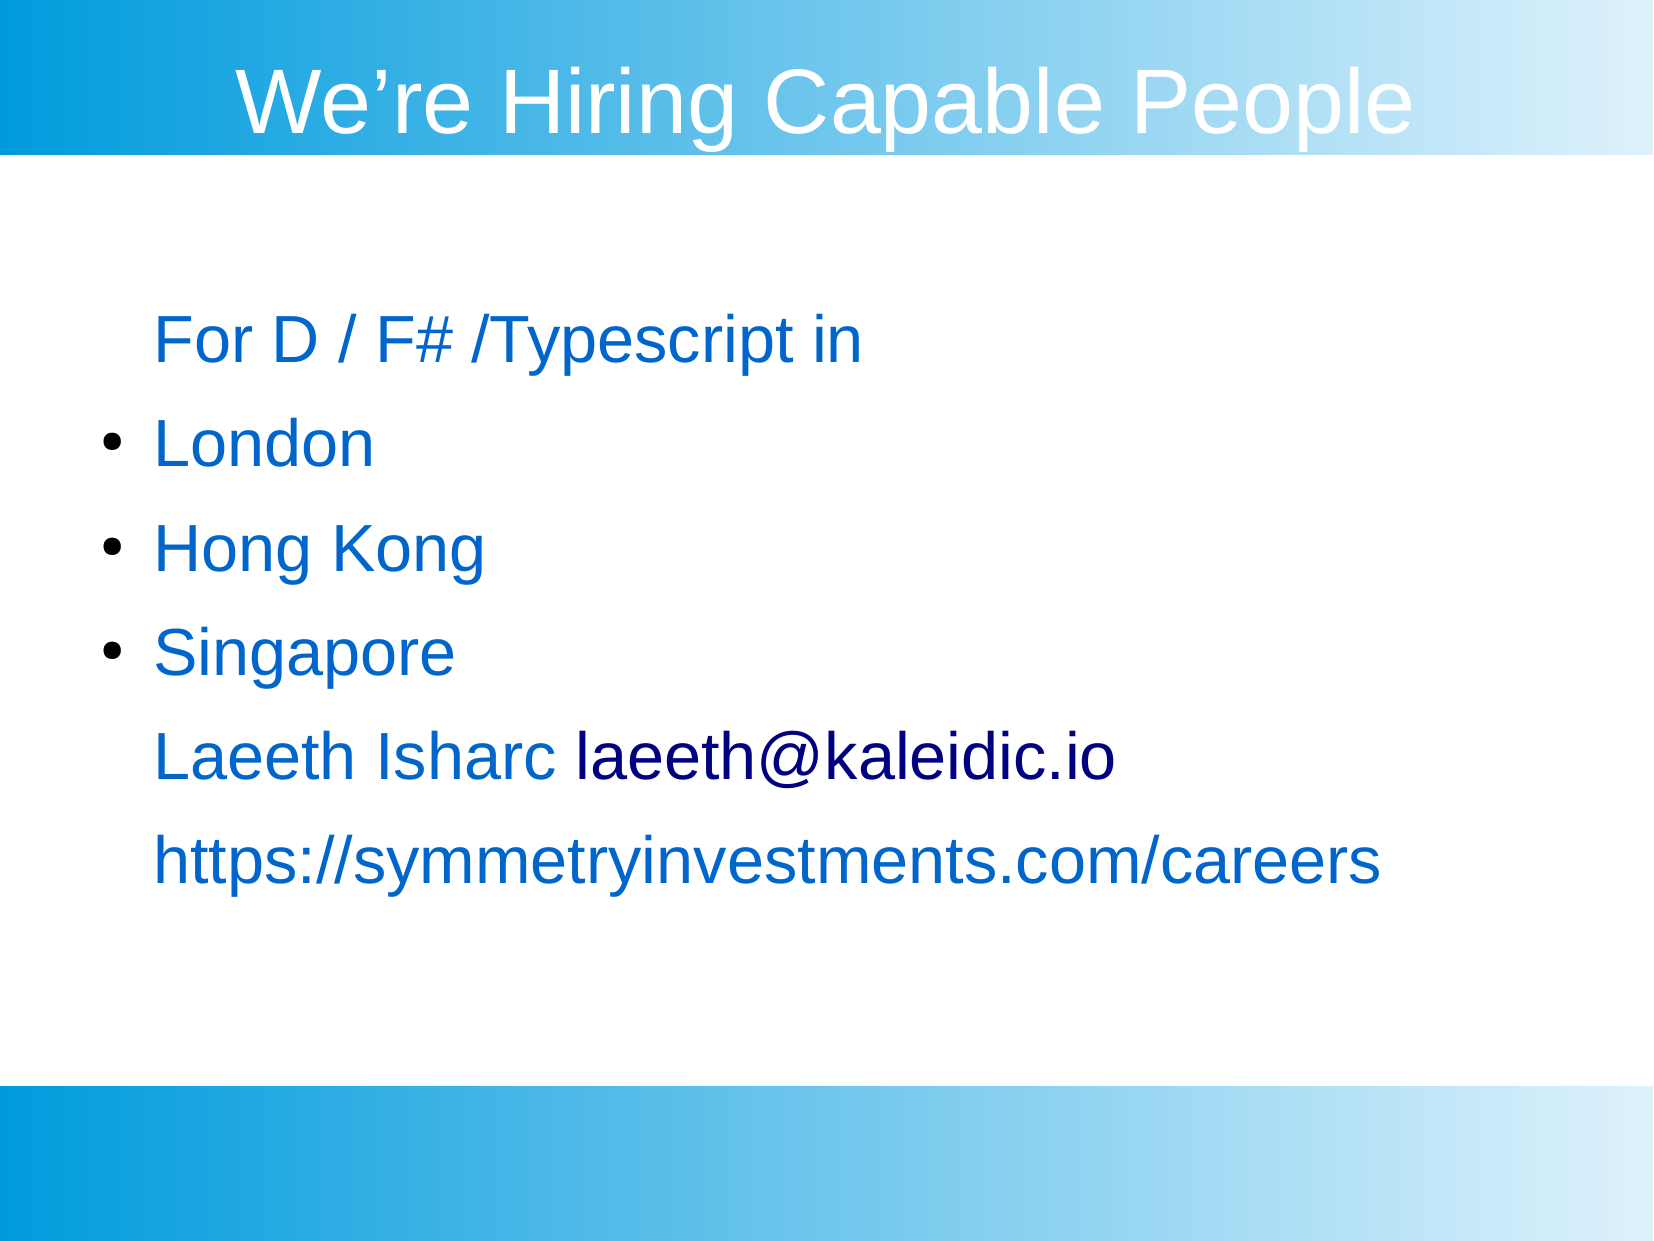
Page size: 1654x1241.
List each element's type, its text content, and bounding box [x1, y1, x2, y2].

title We’re Hiring Capable People [82, 49, 1571, 155]
list For D / F# /Typescript in London Hong Kong Singapore Laeeth Isharc laeeth@kaleidic.io https://symmetryinvestments.com/careers [82, 302, 1571, 1022]
